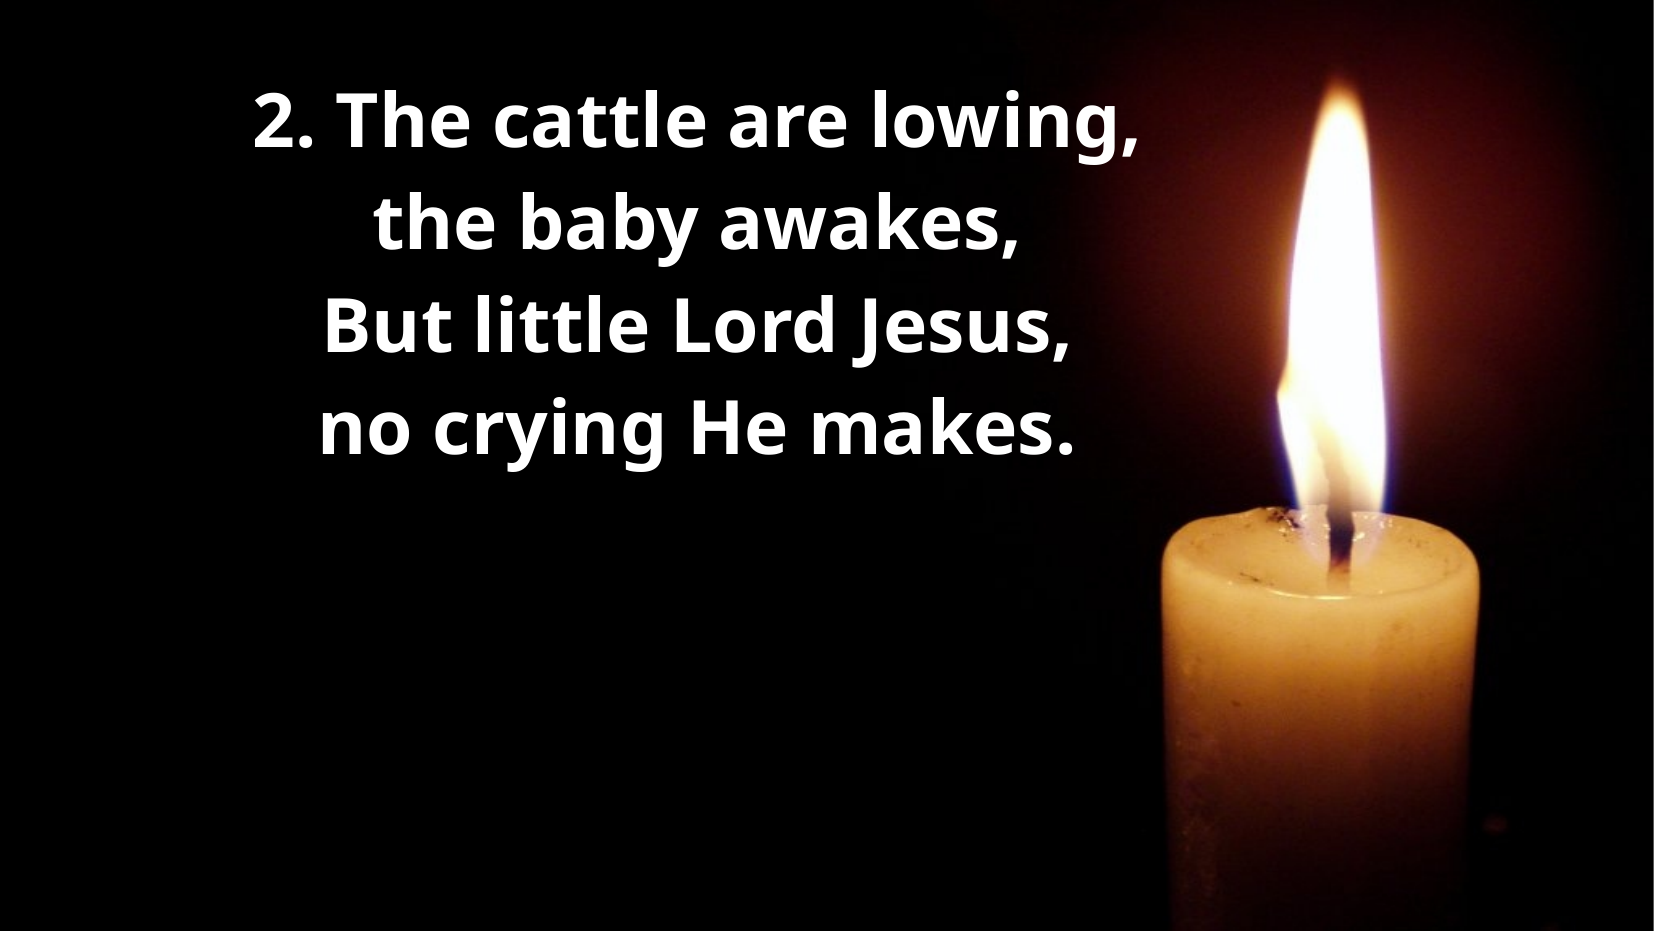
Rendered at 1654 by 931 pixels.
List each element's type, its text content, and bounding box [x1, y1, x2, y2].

text_box 2. The cattle are lowing, the baby awakes, But little Lord Jesus, no crying He makes. [60, 60, 1336, 697]
picture [0, 0, 1654, 931]
